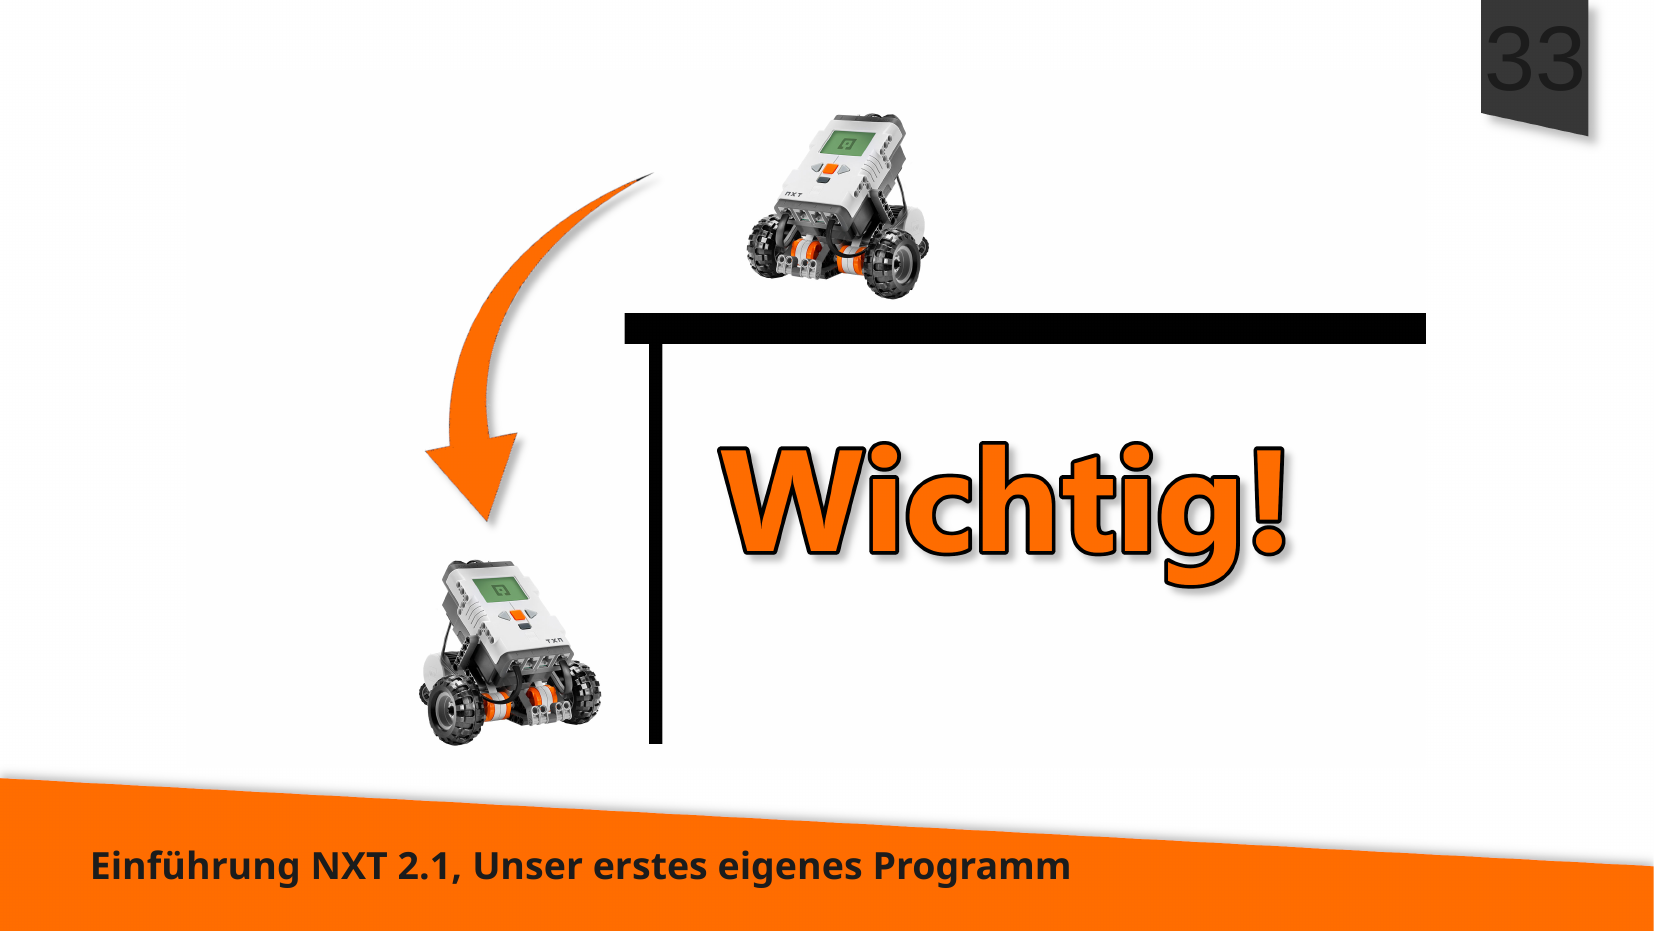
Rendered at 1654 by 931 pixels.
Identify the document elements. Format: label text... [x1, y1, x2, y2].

text_box Einführung NXT 2.1, Unser erstes eigenes Programm [75, 832, 1201, 901]
text_box 33 [1462, 0, 1609, 151]
picture [0, 0, 1654, 931]
